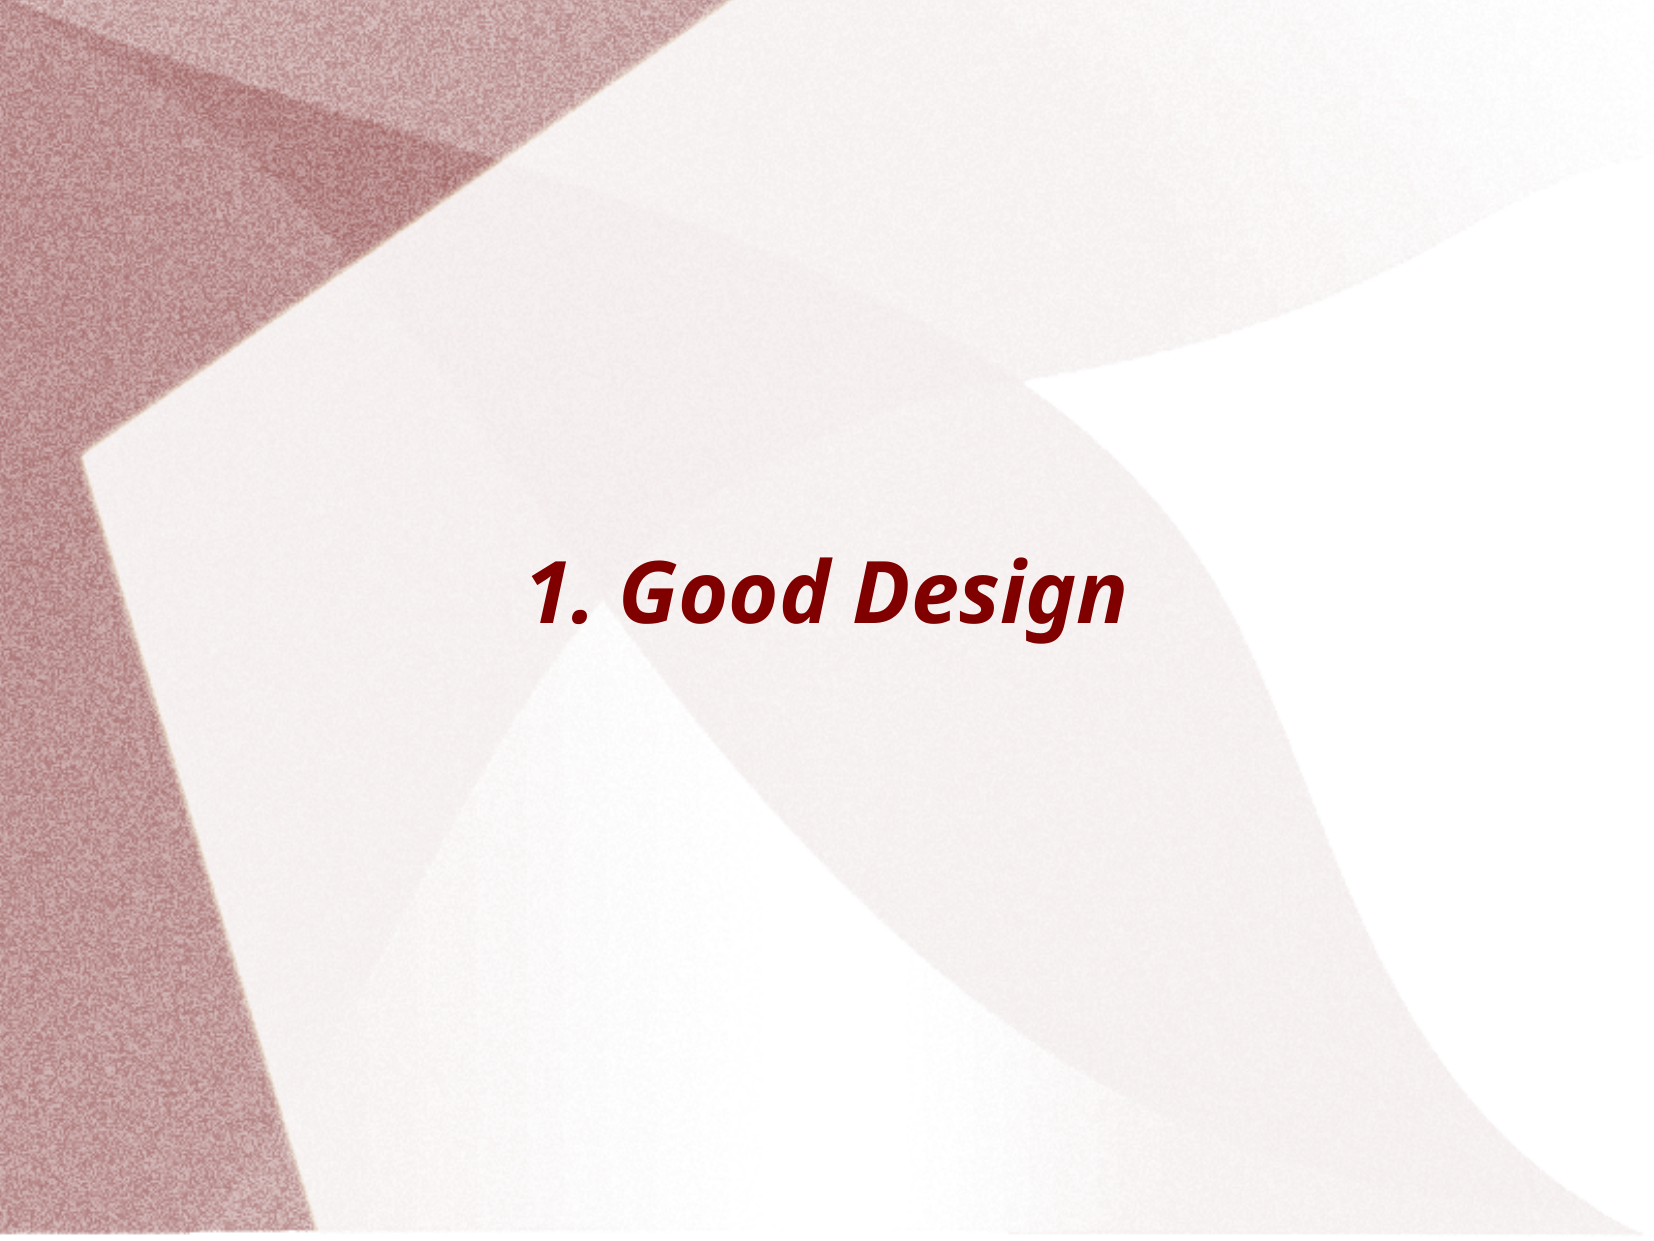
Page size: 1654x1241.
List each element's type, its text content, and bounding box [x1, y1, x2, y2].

picture [0, 0, 1654, 1241]
title 1. Good Design [82, 486, 1571, 694]
